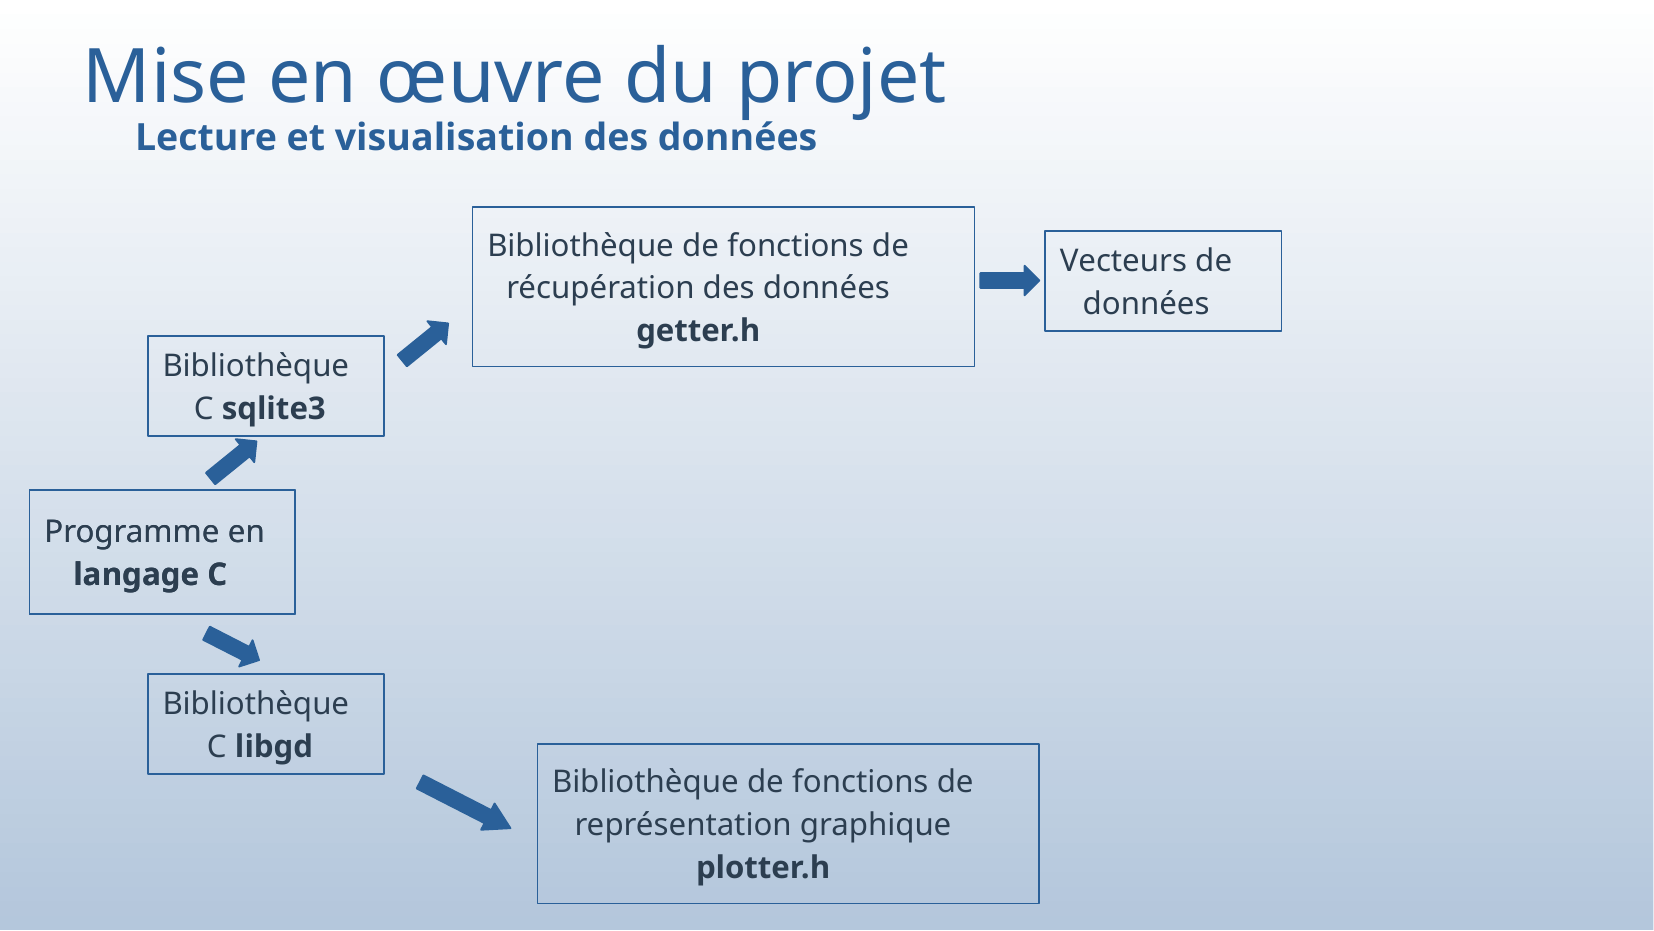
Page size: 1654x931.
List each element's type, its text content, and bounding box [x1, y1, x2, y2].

text_box Bibliothèque de fonctions de récupération des données getter.h [472, 206, 975, 367]
text_box Bibliothèque C libgd [147, 680, 384, 768]
text_box [59, 224, 1595, 931]
text_box Bibliothèque de fonctions de représentation graphique plotter.h [537, 743, 1040, 904]
text_box Lecture et visualisation des données [44, 106, 910, 165]
title Mise en œuvre du projet [82, 0, 1571, 151]
text_box Programme en langage C [29, 490, 296, 615]
text_box Vecteurs de données [1045, 237, 1282, 325]
text_box Bibliothèque C sqlite3 [147, 342, 384, 430]
